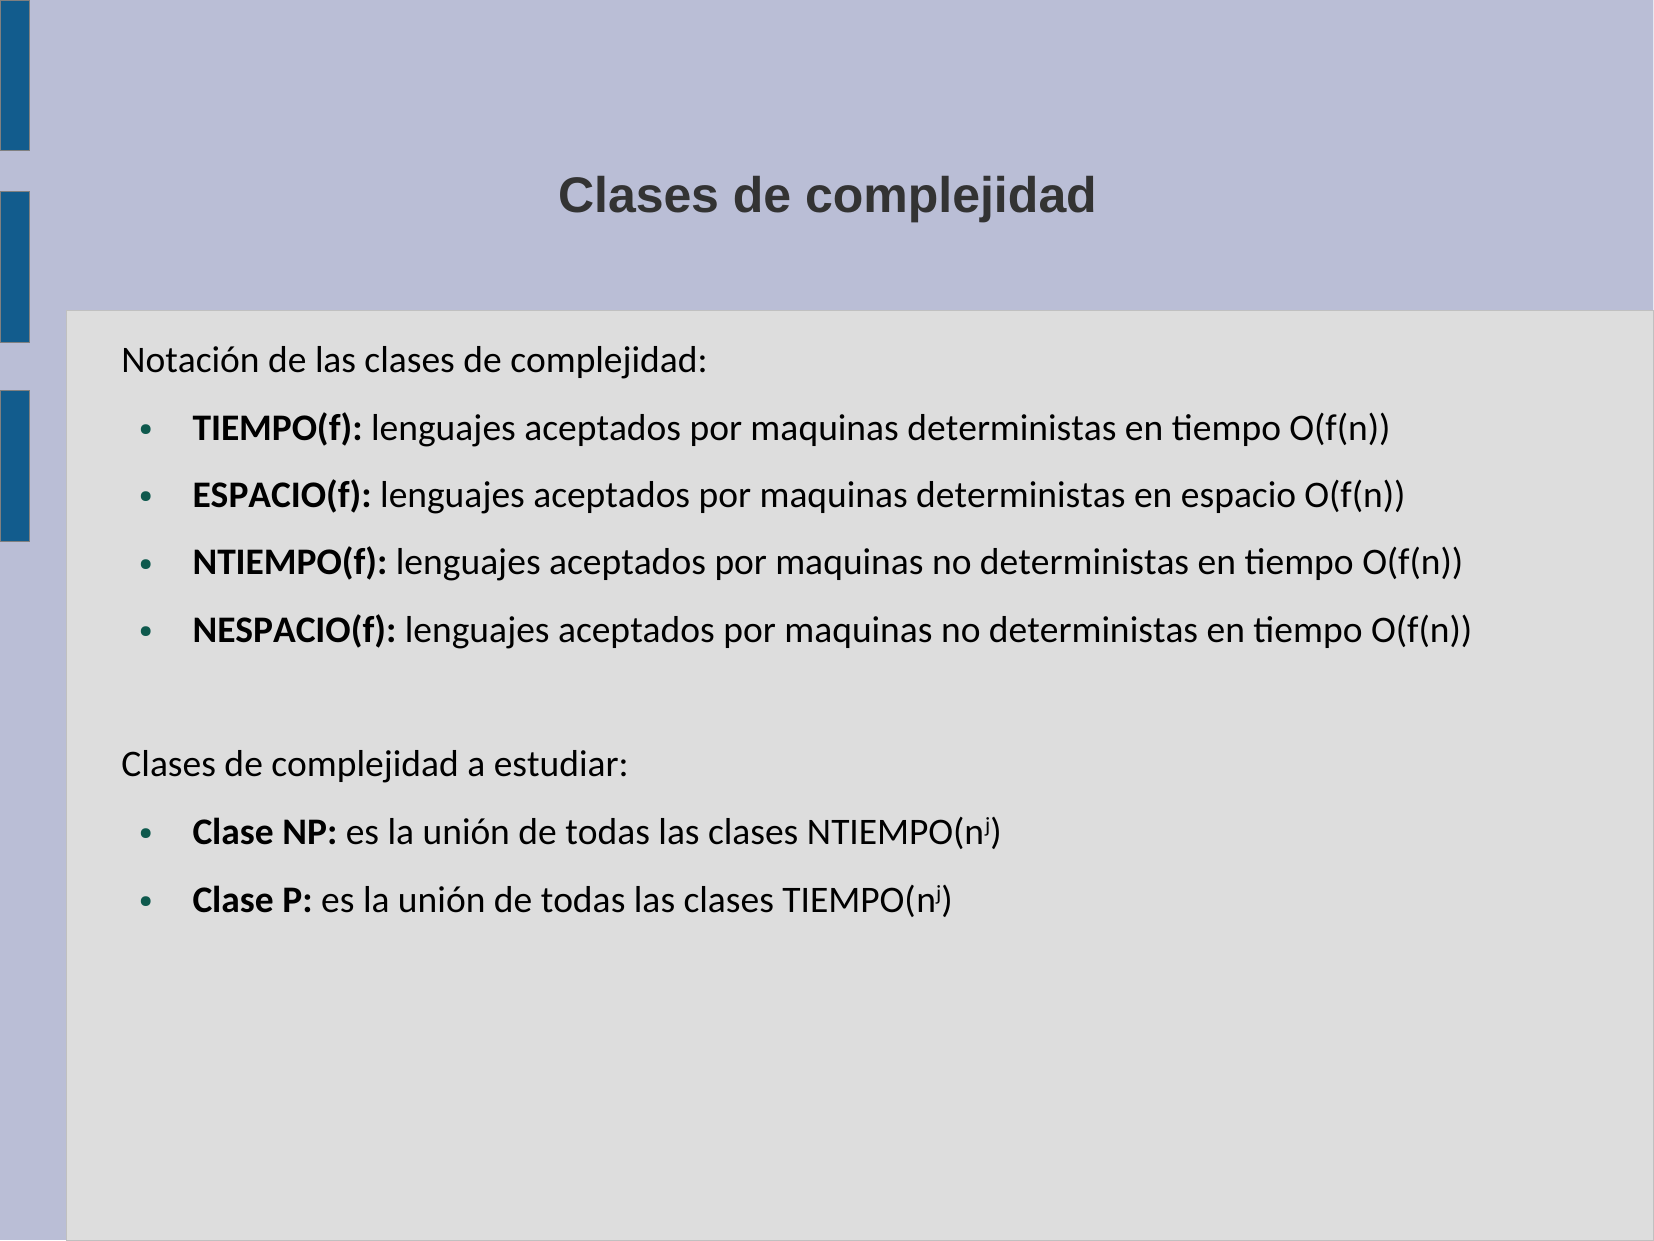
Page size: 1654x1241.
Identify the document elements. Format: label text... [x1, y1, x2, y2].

title Clases de complejidad [121, 91, 1534, 299]
list Notación de las clases de complejidad: TIEMPO(f): lenguajes aceptados por maquinas deterministas en tiempo O(f(n)) ESPACIO(f): lenguajes aceptados por maquinas deterministas en espacio O(f(n)) NTIEMPO(f): lenguajes aceptados por maquinas no deterministas en tiempo O(f(n)) NESPACIO(f): lenguajes aceptados por maquinas no deterministas en tiempo O(f(n)) Clases de complejidad a estudiar: Clase NP: es la unión de todas las clases NTIEMPO(nj) Clase P: es la unión de todas las clases TIEMPO(nj) [121, 344, 1534, 1127]
